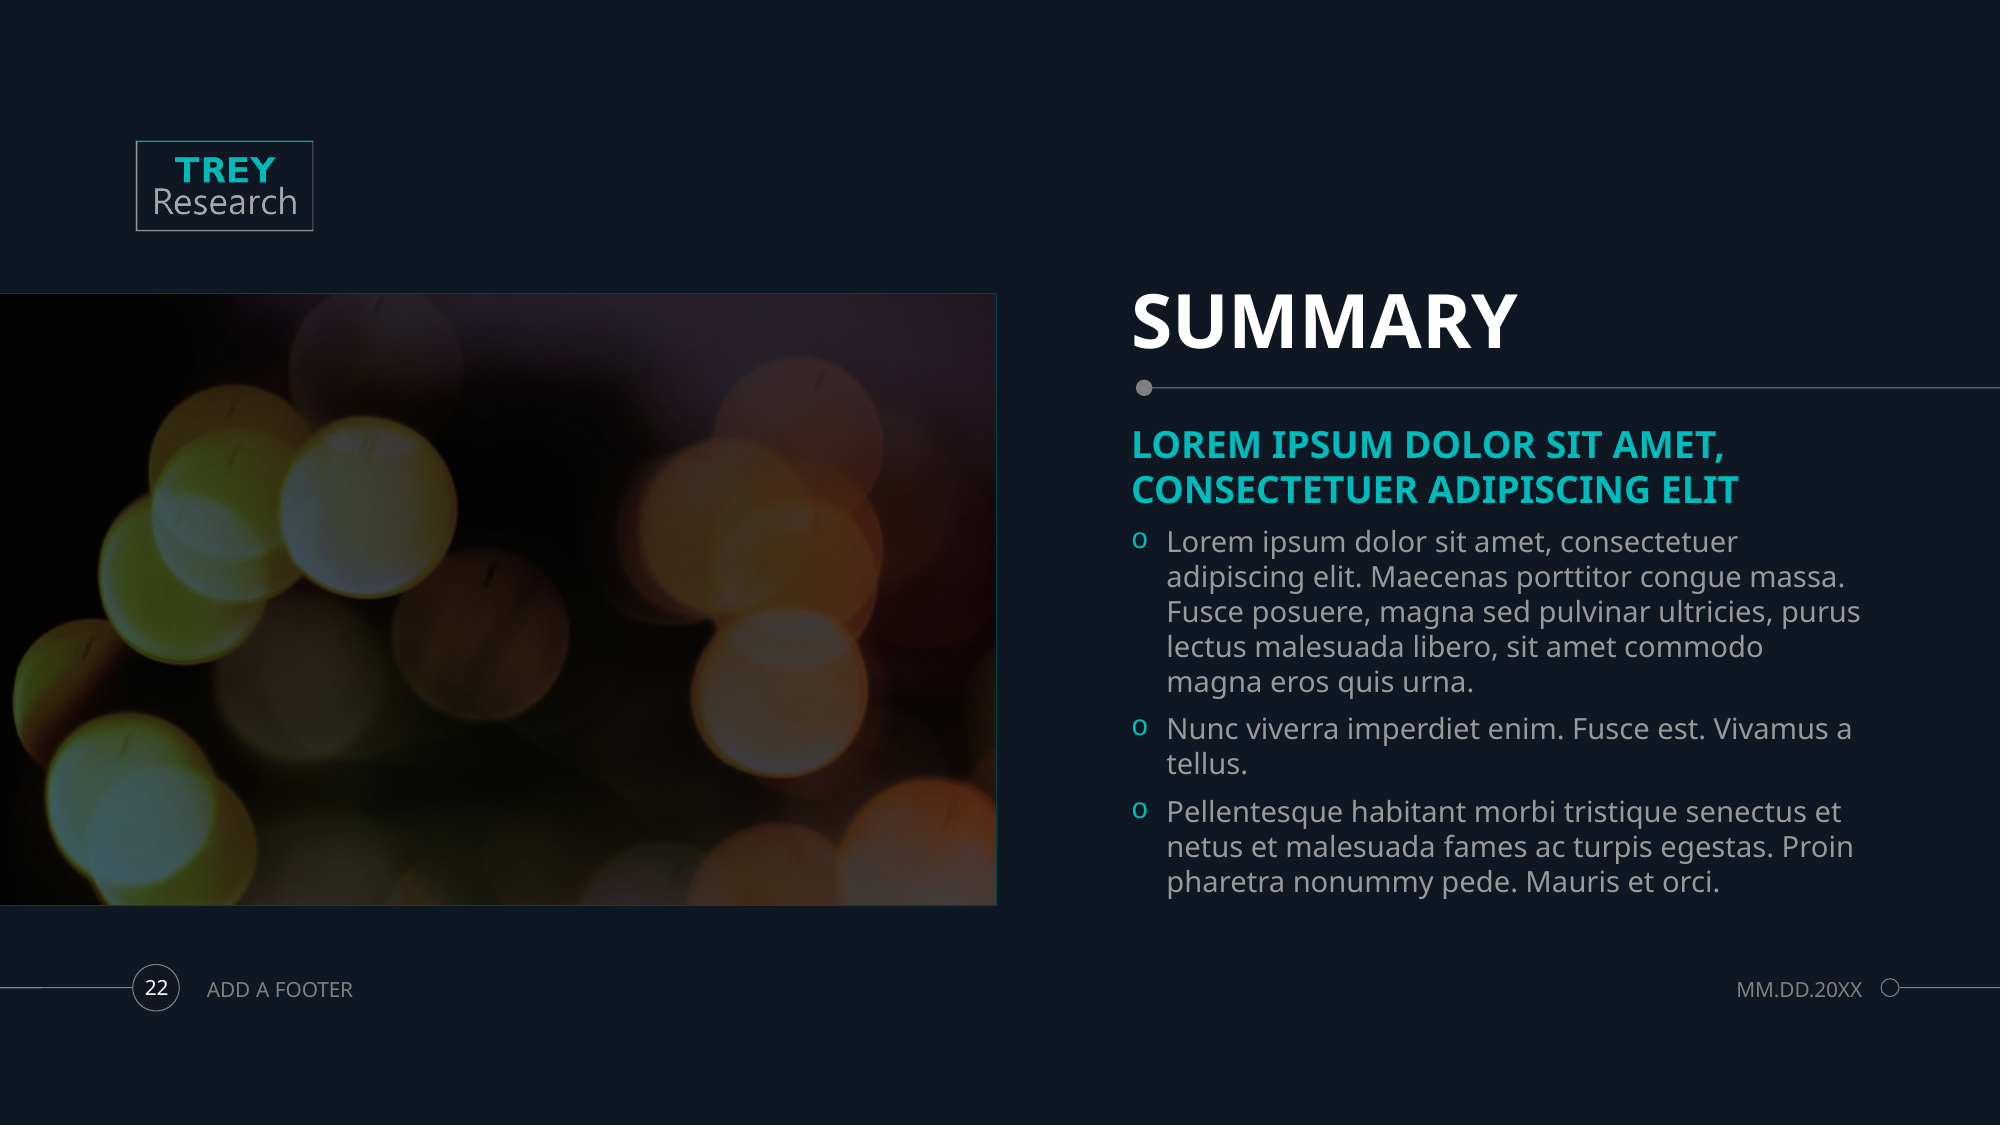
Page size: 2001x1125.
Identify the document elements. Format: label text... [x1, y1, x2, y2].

list LOREM IPSUM DOLOR SIT AMET, CONSECTETUER ADIPISCING ELIT [1131, 420, 1865, 515]
slide_number <number> [127, 964, 186, 1014]
slide_number MM.DD.20XX [1643, 964, 1863, 1014]
footer ADD A FOOTER [191, 964, 671, 1014]
list Lorem ipsum dolor sit amet, consectetuer adipiscing elit. Maecenas porttitor congue massa. Fusce posuere, magna sed pulvinar ultricies, purus lectus malesuada libero, sit amet commodo magna eros quis urna. Nunc viverra imperdiet enim. Fusce est. Vivamus a tellus. Pellentesque habitant morbi tristique senectus et netus et malesuada fames ac turpis egestas. Proin pharetra nonummy pede. Mauris et orci. [1131, 523, 1867, 923]
picture [0, 294, 996, 905]
title SUMMARY [1131, 231, 1869, 364]
picture [136, 141, 314, 231]
